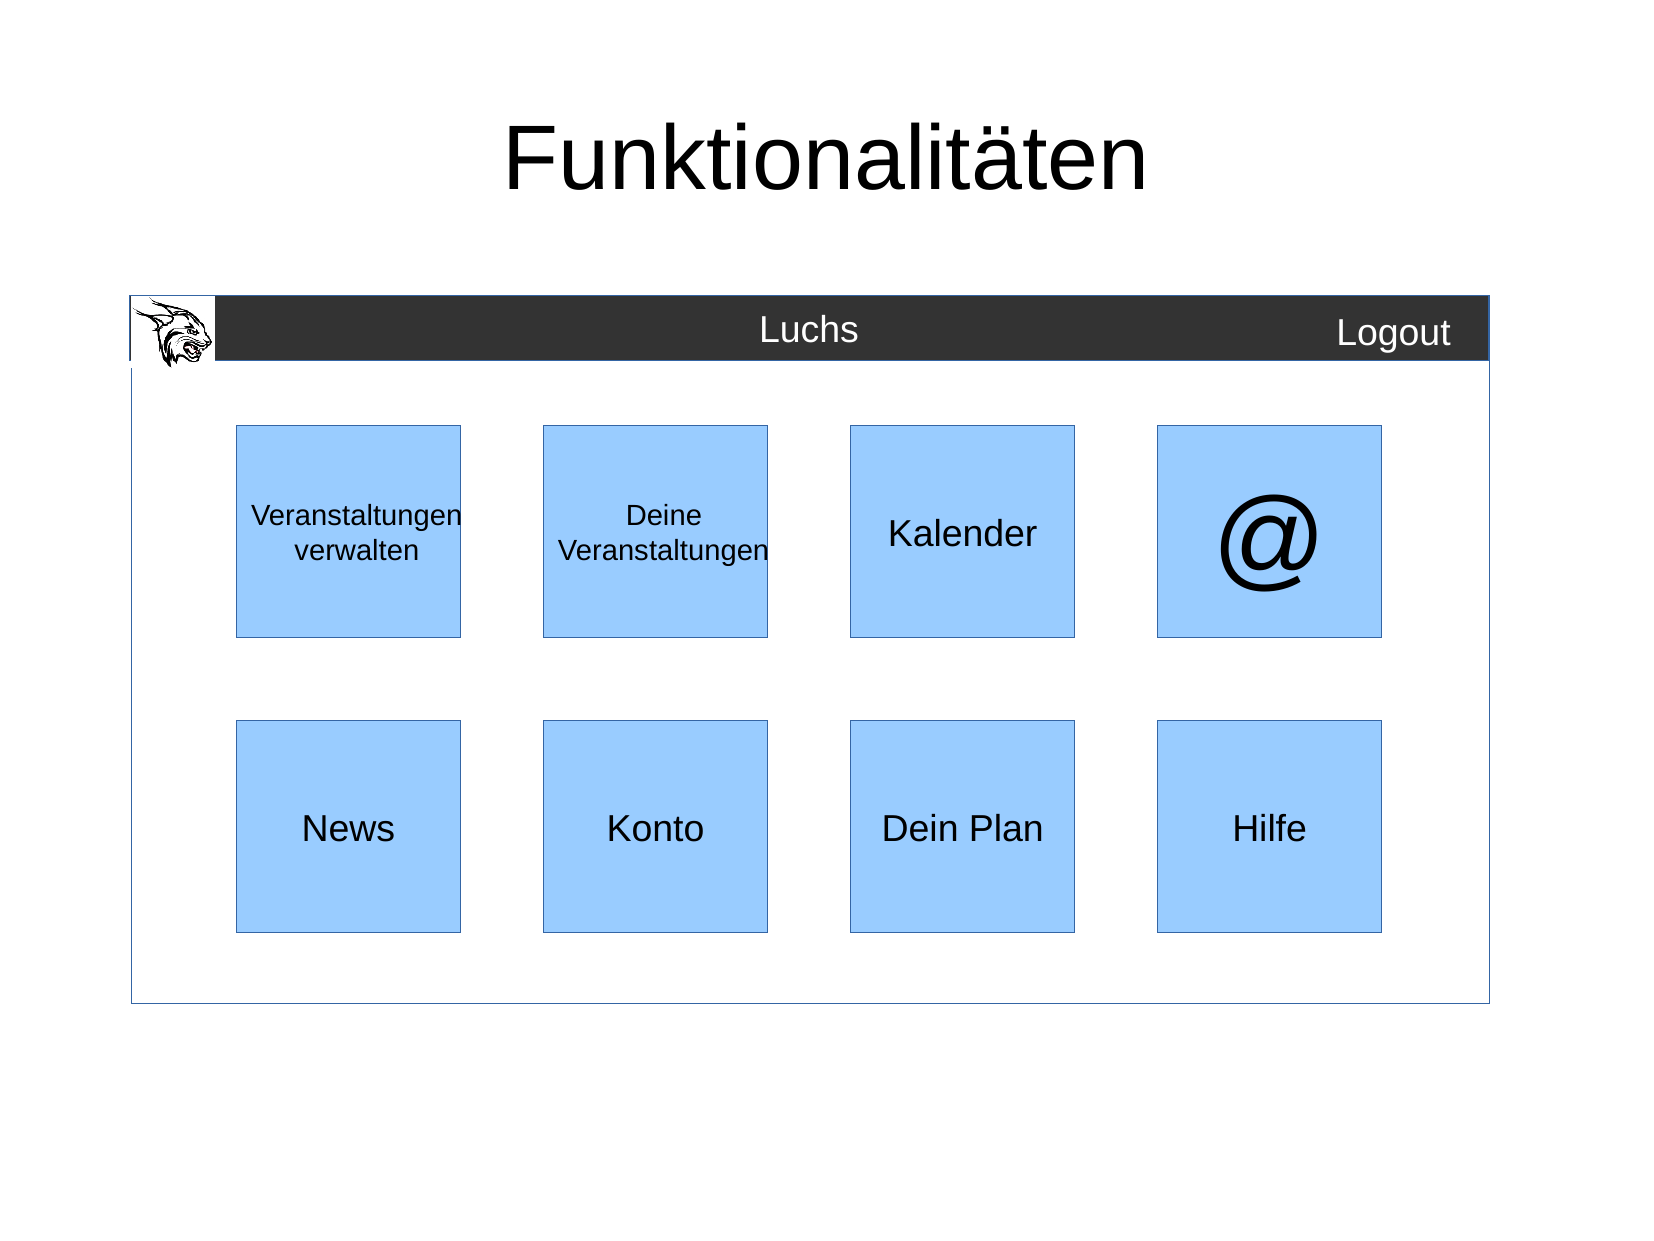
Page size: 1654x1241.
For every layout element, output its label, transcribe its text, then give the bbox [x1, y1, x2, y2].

text_box Veranstaltungen verwalten [236, 425, 461, 638]
text_box Konto [543, 720, 768, 933]
text_box Kalender [850, 425, 1075, 638]
text_box Funktionalitäten [82, 49, 1571, 257]
text_box @ [1157, 425, 1382, 638]
picture [131, 296, 215, 368]
text_box [131, 295, 1490, 1004]
text_box Hilfe [1157, 720, 1382, 933]
text_box Deine Veranstaltungen [543, 425, 768, 638]
text_box Dein Plan [850, 720, 1075, 933]
text_box Logout [1310, 307, 1477, 355]
text_box Luchs [129, 295, 1489, 361]
text_box News [236, 720, 461, 933]
